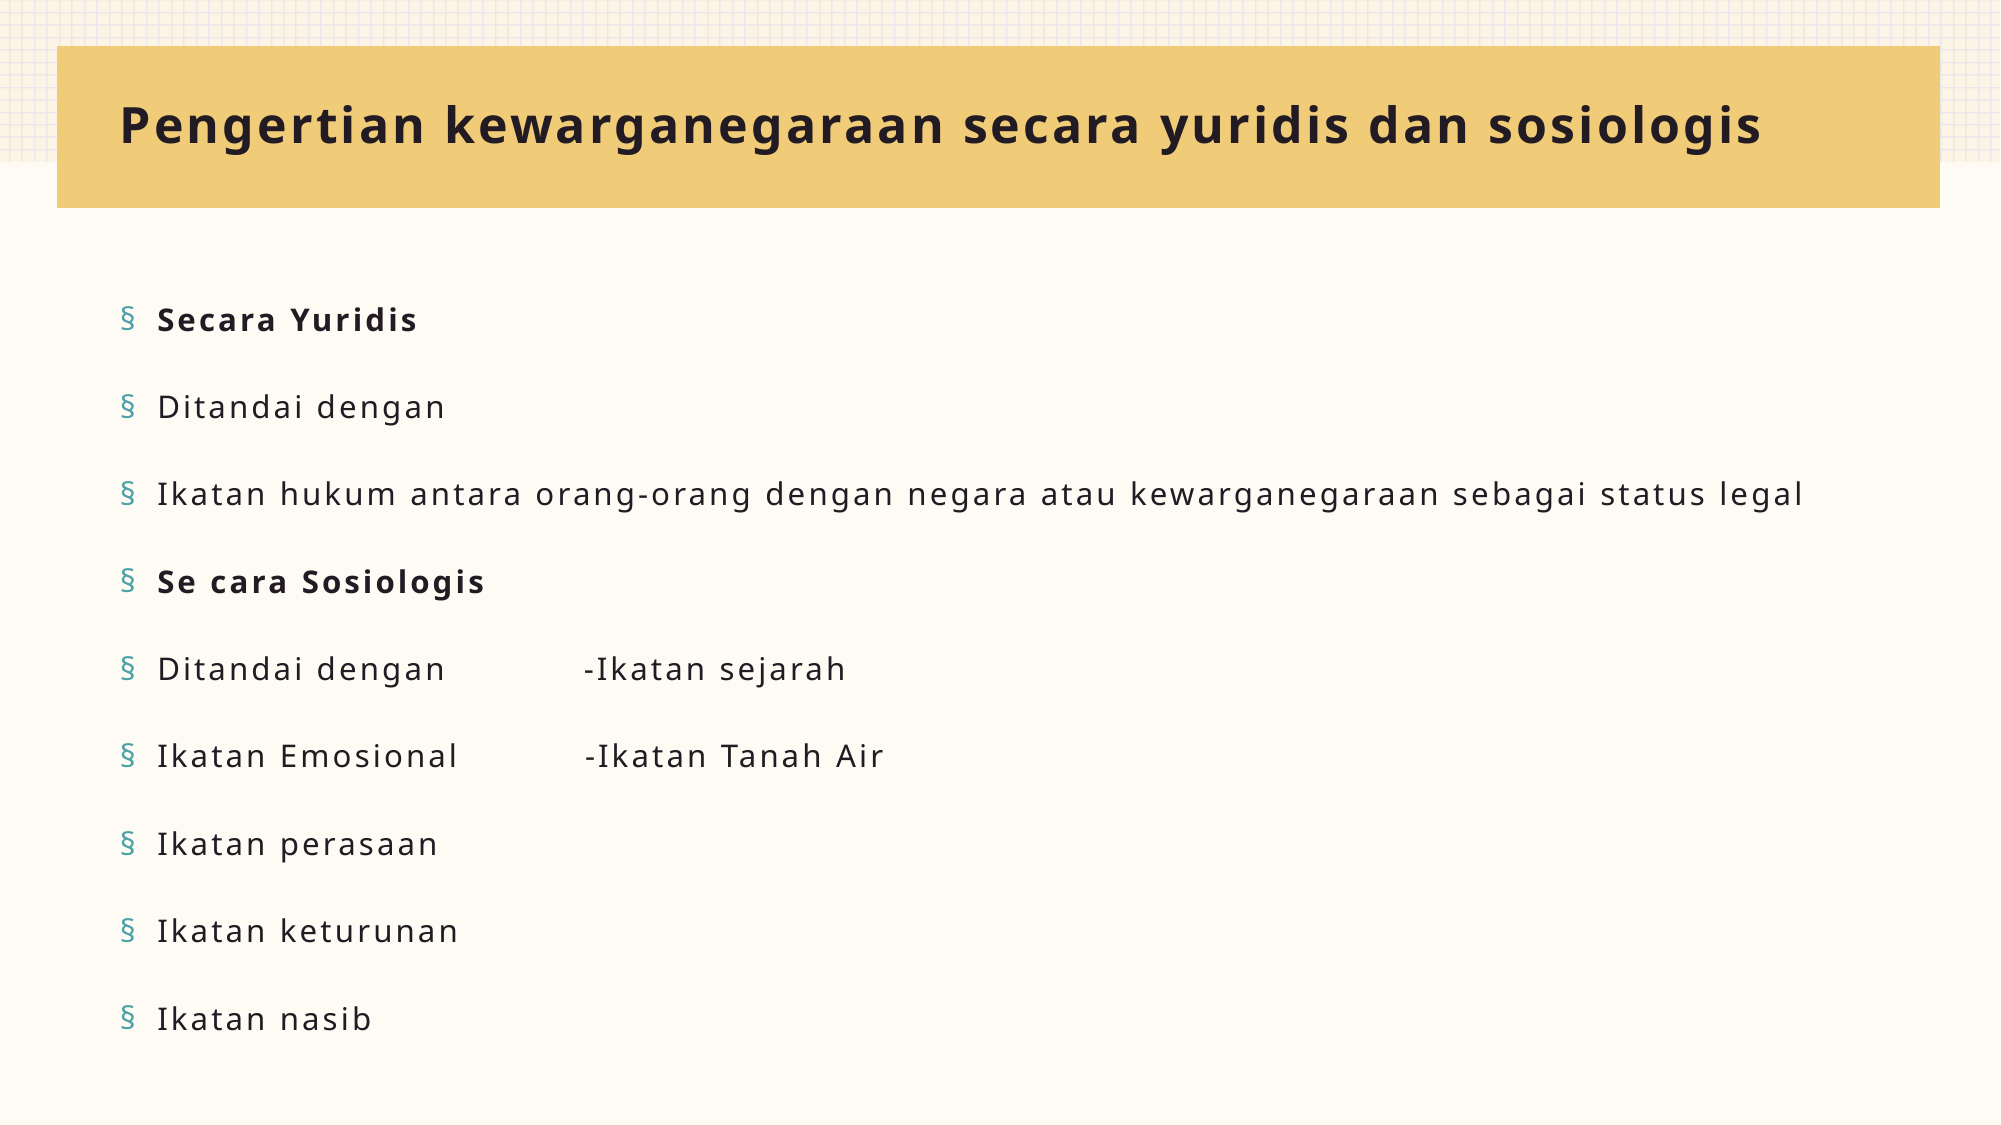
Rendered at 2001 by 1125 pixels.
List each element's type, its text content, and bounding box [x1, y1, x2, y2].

list Secara Yuridis Ditandai dengan Ikatan hukum antara orang-orang dengan negara atau kewarganegaraan sebagai status legal Se cara Sosiologis Ditandai dengan -Ikatan sejarah Ikatan Emosional -Ikatan Tanah Air Ikatan perasaan Ikatan keturunan Ikatan nasib [104, 273, 1894, 1046]
title Pengertian kewarganegaraan secara yuridis dan sosiologis [104, 79, 1894, 176]
